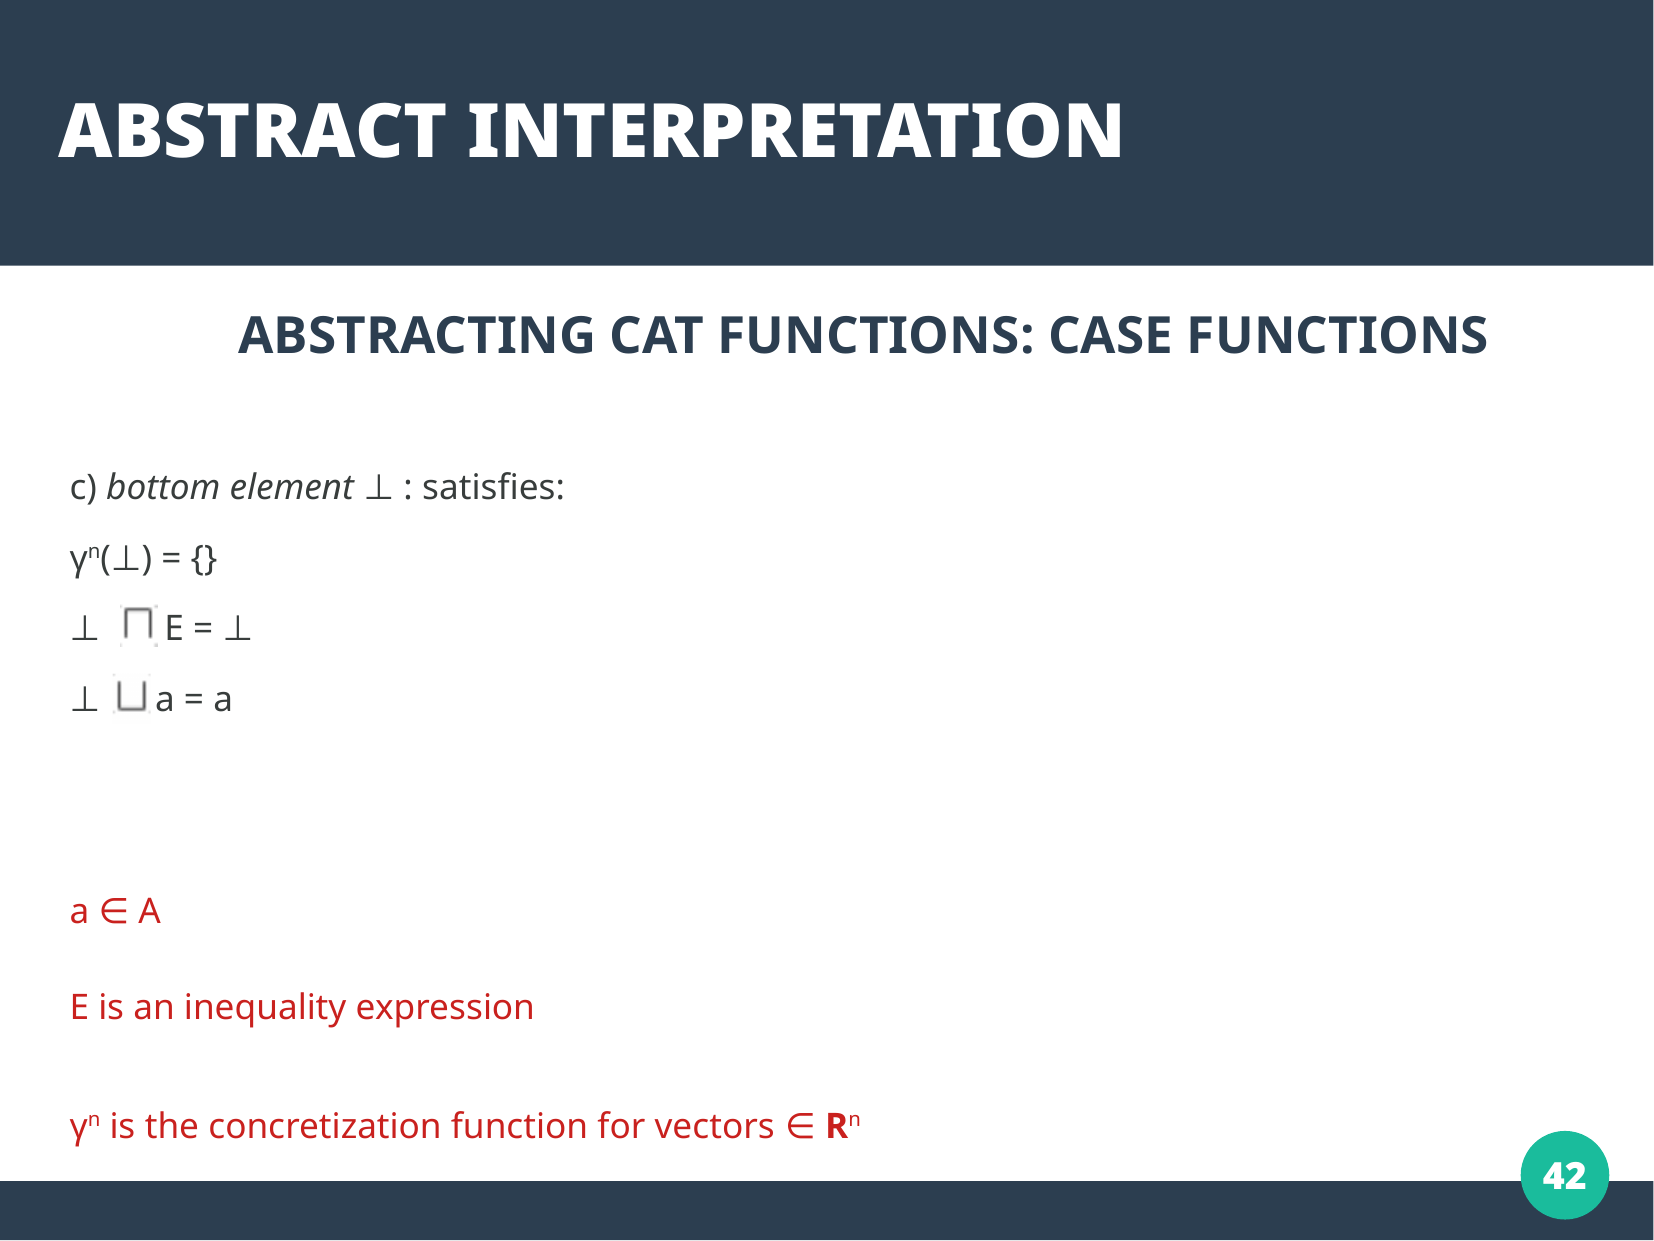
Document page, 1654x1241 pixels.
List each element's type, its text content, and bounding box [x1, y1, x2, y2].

title ABSTRACT INTERPRETATION [59, 49, 1595, 207]
picture [112, 673, 151, 725]
list ABSTRACTING CAT FUNCTIONS: CASE FUNCTIONS c) bottom element ⊥ : satisfies: γn(⊥) = {} ⊥ E = ⊥ ⊥ a = a a ∈ A E is an inequality expression γn is the concretization function for vectors ∈ Rn [69, 298, 1606, 1156]
picture [120, 595, 158, 647]
